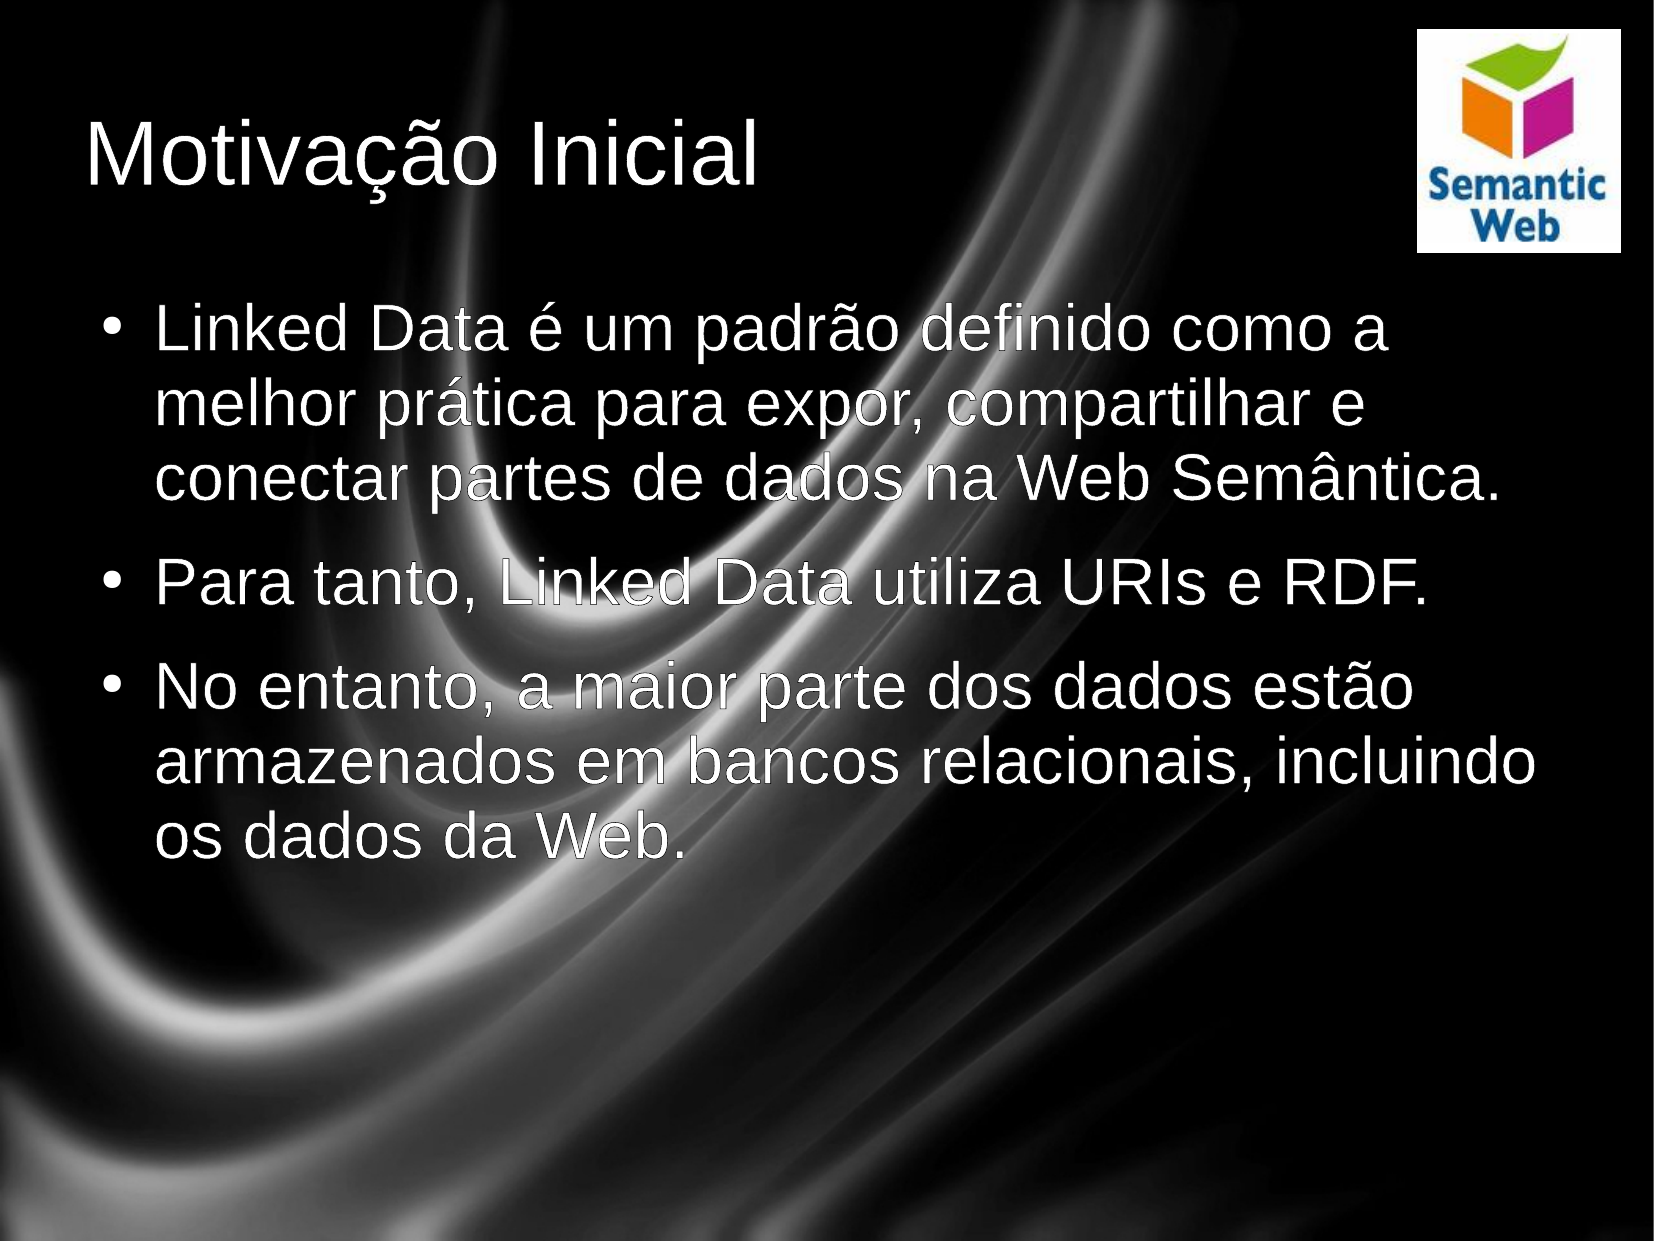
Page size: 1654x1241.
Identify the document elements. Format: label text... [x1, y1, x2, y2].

title Motivação Inicial [82, 49, 1359, 257]
picture [0, 0, 1654, 1241]
list Linked Data é um padrão definido como a melhor prática para expor, compartilhar e conectar partes de dados na Web Semântica. Para tanto, Linked Data utiliza URIs e RDF. No entanto, a maior parte dos dados estão armazenados em bancos relacionais, incluindo os dados da Web. [82, 290, 1571, 1109]
